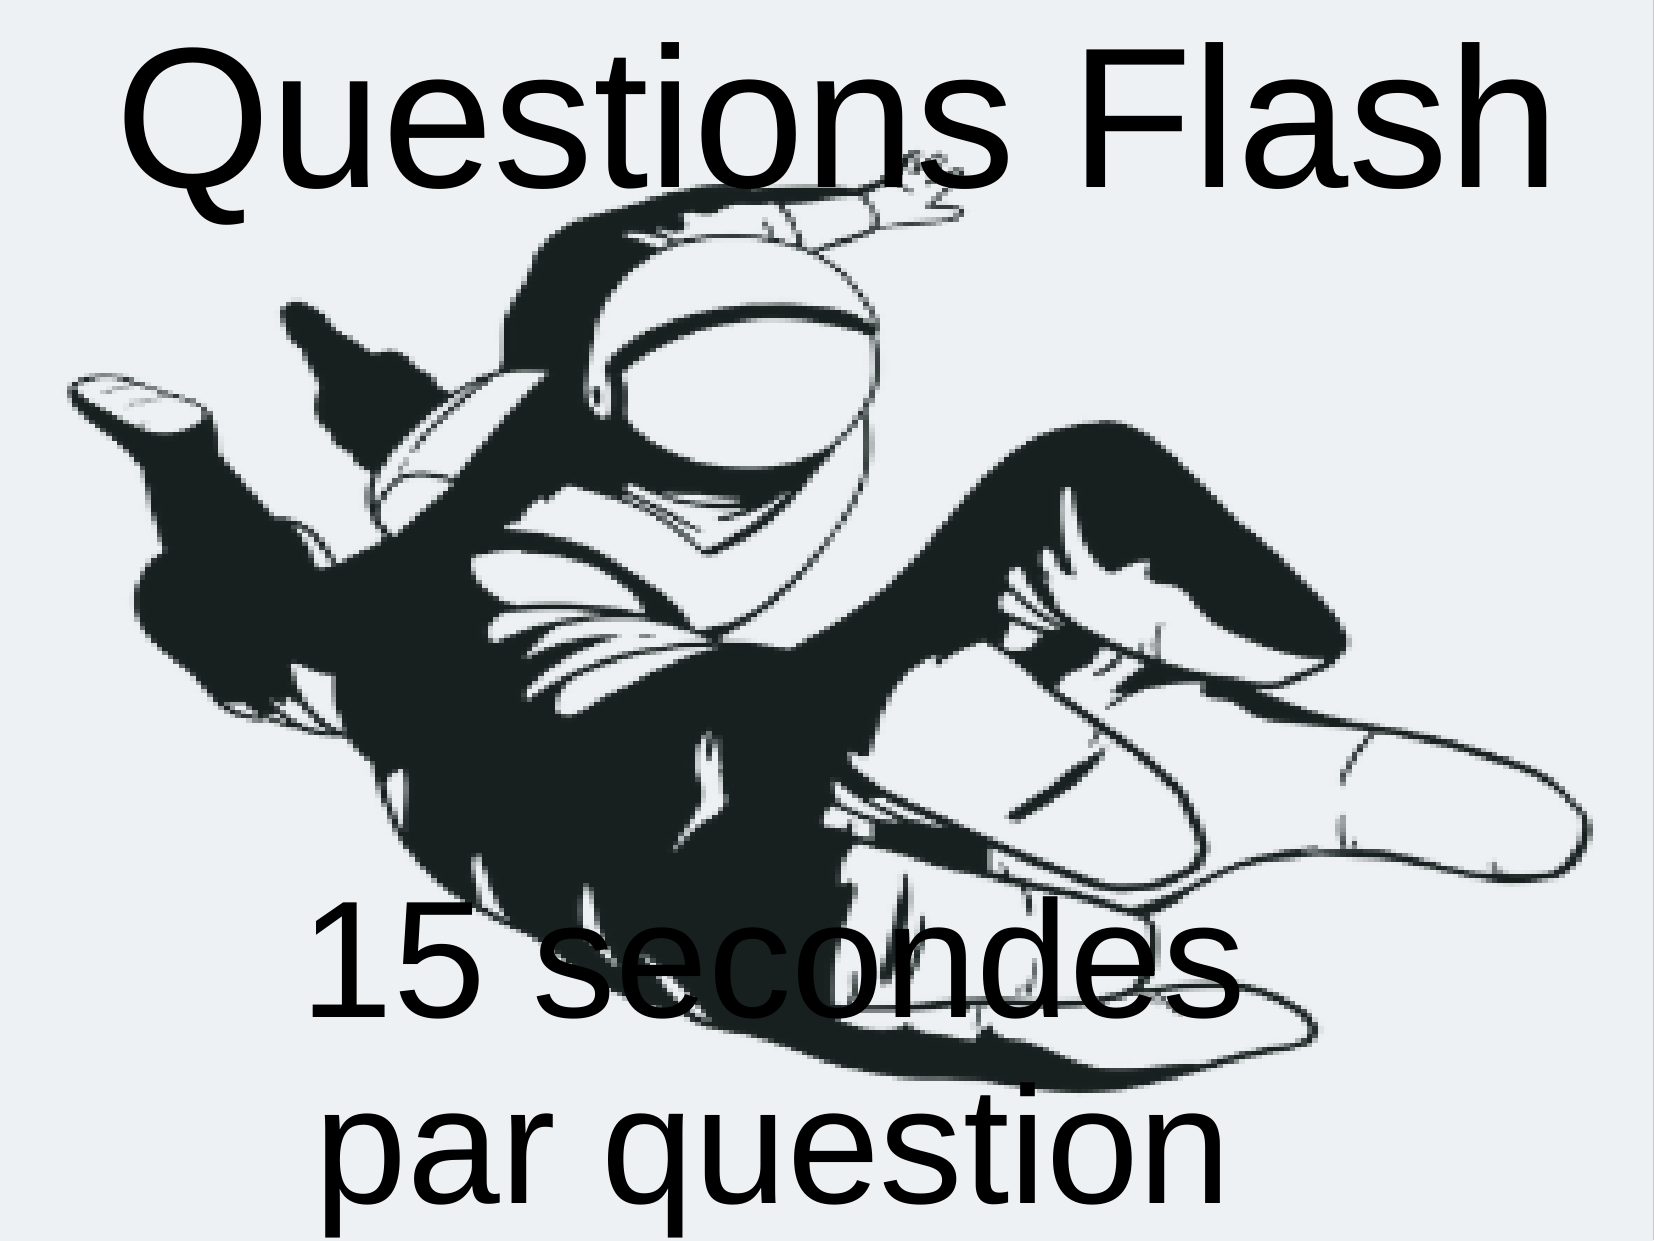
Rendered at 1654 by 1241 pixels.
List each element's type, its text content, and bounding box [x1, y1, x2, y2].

subtitle 15 secondes par question [29, 692, 1518, 1241]
picture [0, 0, 1654, 1241]
title Questions Flash [10, 0, 1654, 355]
